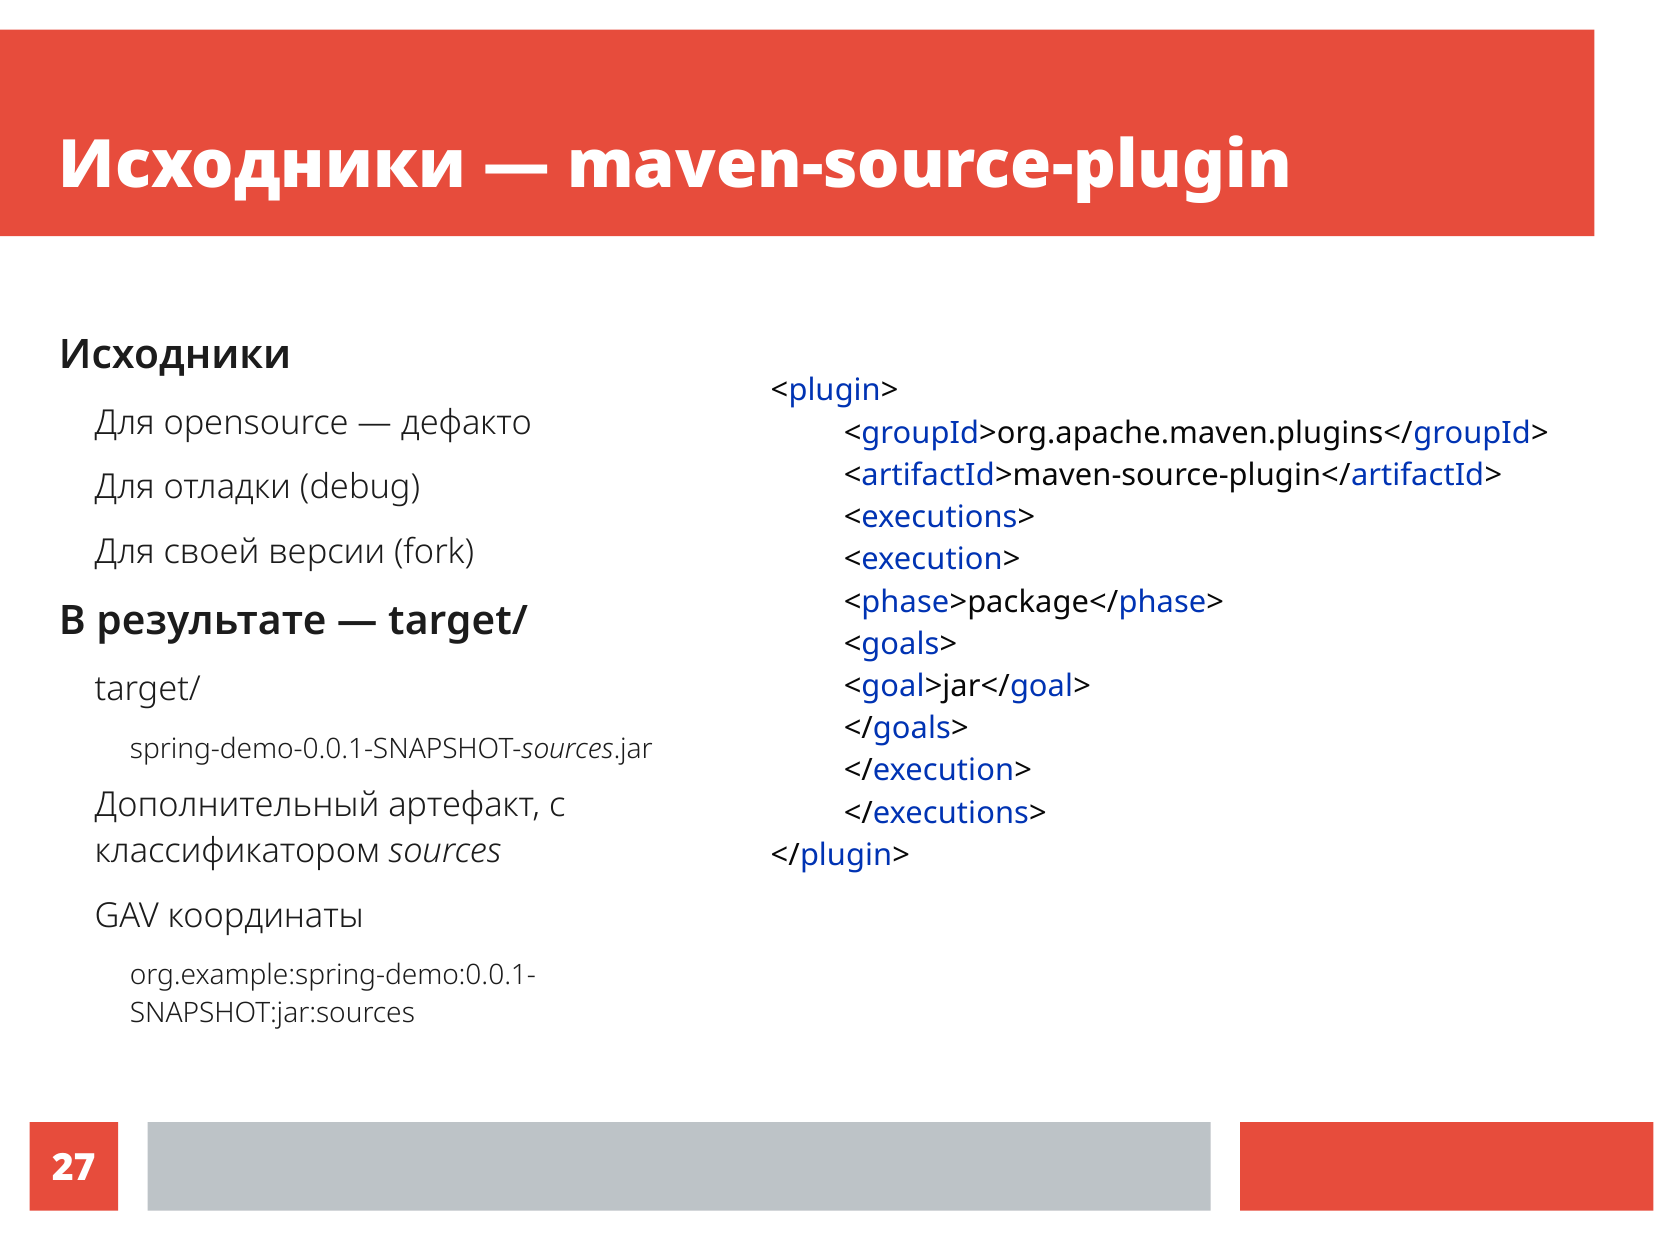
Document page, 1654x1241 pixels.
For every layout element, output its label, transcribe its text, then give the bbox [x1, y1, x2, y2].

title Исходники — maven-source-plugin [59, 59, 1595, 207]
list Исходники Для opensource — дефакто Для отладки (debug) Для своей версии (fork) В результате — target/ target/ spring-demo-0.0.1-SNAPSHOT-sources.jar Дополнительный артефакт, с классификатором sources GAV координаты org.example:spring-demo:0.0.1-SNAPSHOT:jar:sources [59, 324, 804, 1093]
text_box <plugin> <groupId>org.apache.maven.plugins</groupId> <artifactId>maven-source-plugin</artifactId> <executions> <execution> <phase>package</phase> <goals> <goal>jar</goal> </goals> </execution> </executions> </plugin> [755, 360, 1565, 886]
